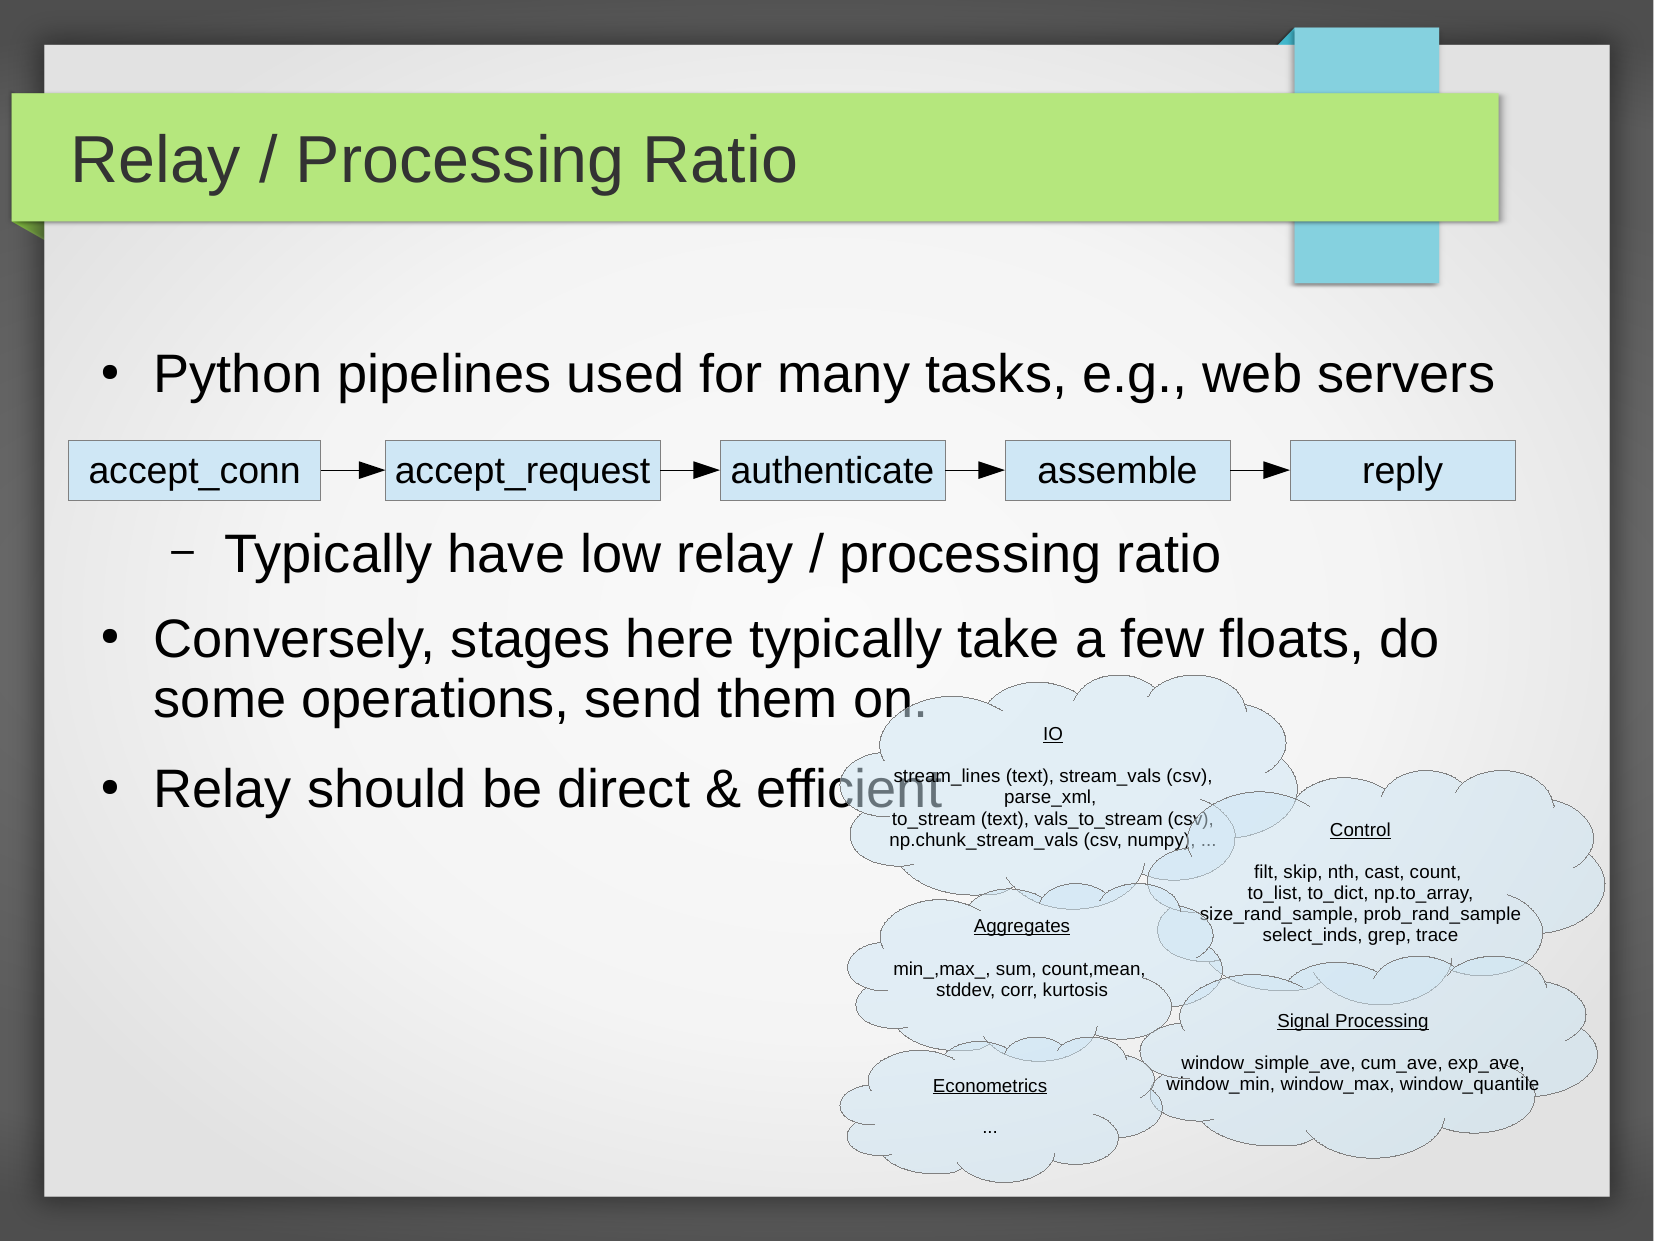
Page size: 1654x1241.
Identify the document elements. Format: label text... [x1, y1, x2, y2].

text_box accept_request [385, 440, 661, 501]
text_box authenticate [720, 440, 946, 501]
text_box IO stream_lines (text), stream_vals (csv), parse_xml, to_stream (text), vals_to_stream (csv), np.chunk_stream_vals (csv, numpy), ... [839, 675, 1298, 896]
picture [0, 0, 1654, 1241]
text_box accept_conn [68, 440, 321, 501]
text_box Aggregates min_,max_, sum, count,mean, stddev, corr, kurtosis [847, 883, 1223, 1051]
list Python pipelines used for many tasks, e.g., web servers Typically have low relay / processing ratio Conversely, stages here typically take a few floats, do some operations, send them on. Relay should be direct & efficient [82, 343, 1538, 1063]
text_box Econometrics ... [839, 1037, 1163, 1183]
text_box reply [1290, 440, 1516, 501]
text_box Control filt, skip, nth, cast, count, to_list, to_dict, np.to_array, size_rand_sample, prob_rand_sample select_inds, grep, trace [1147, 770, 1606, 980]
text_box Signal Processing window_simple_ave, cum_ave, exp_ave, window_min, window_max, window_quantile [1139, 956, 1598, 1159]
title Relay / Processing Ratio [70, 106, 1229, 213]
text_box assemble [1005, 440, 1231, 501]
